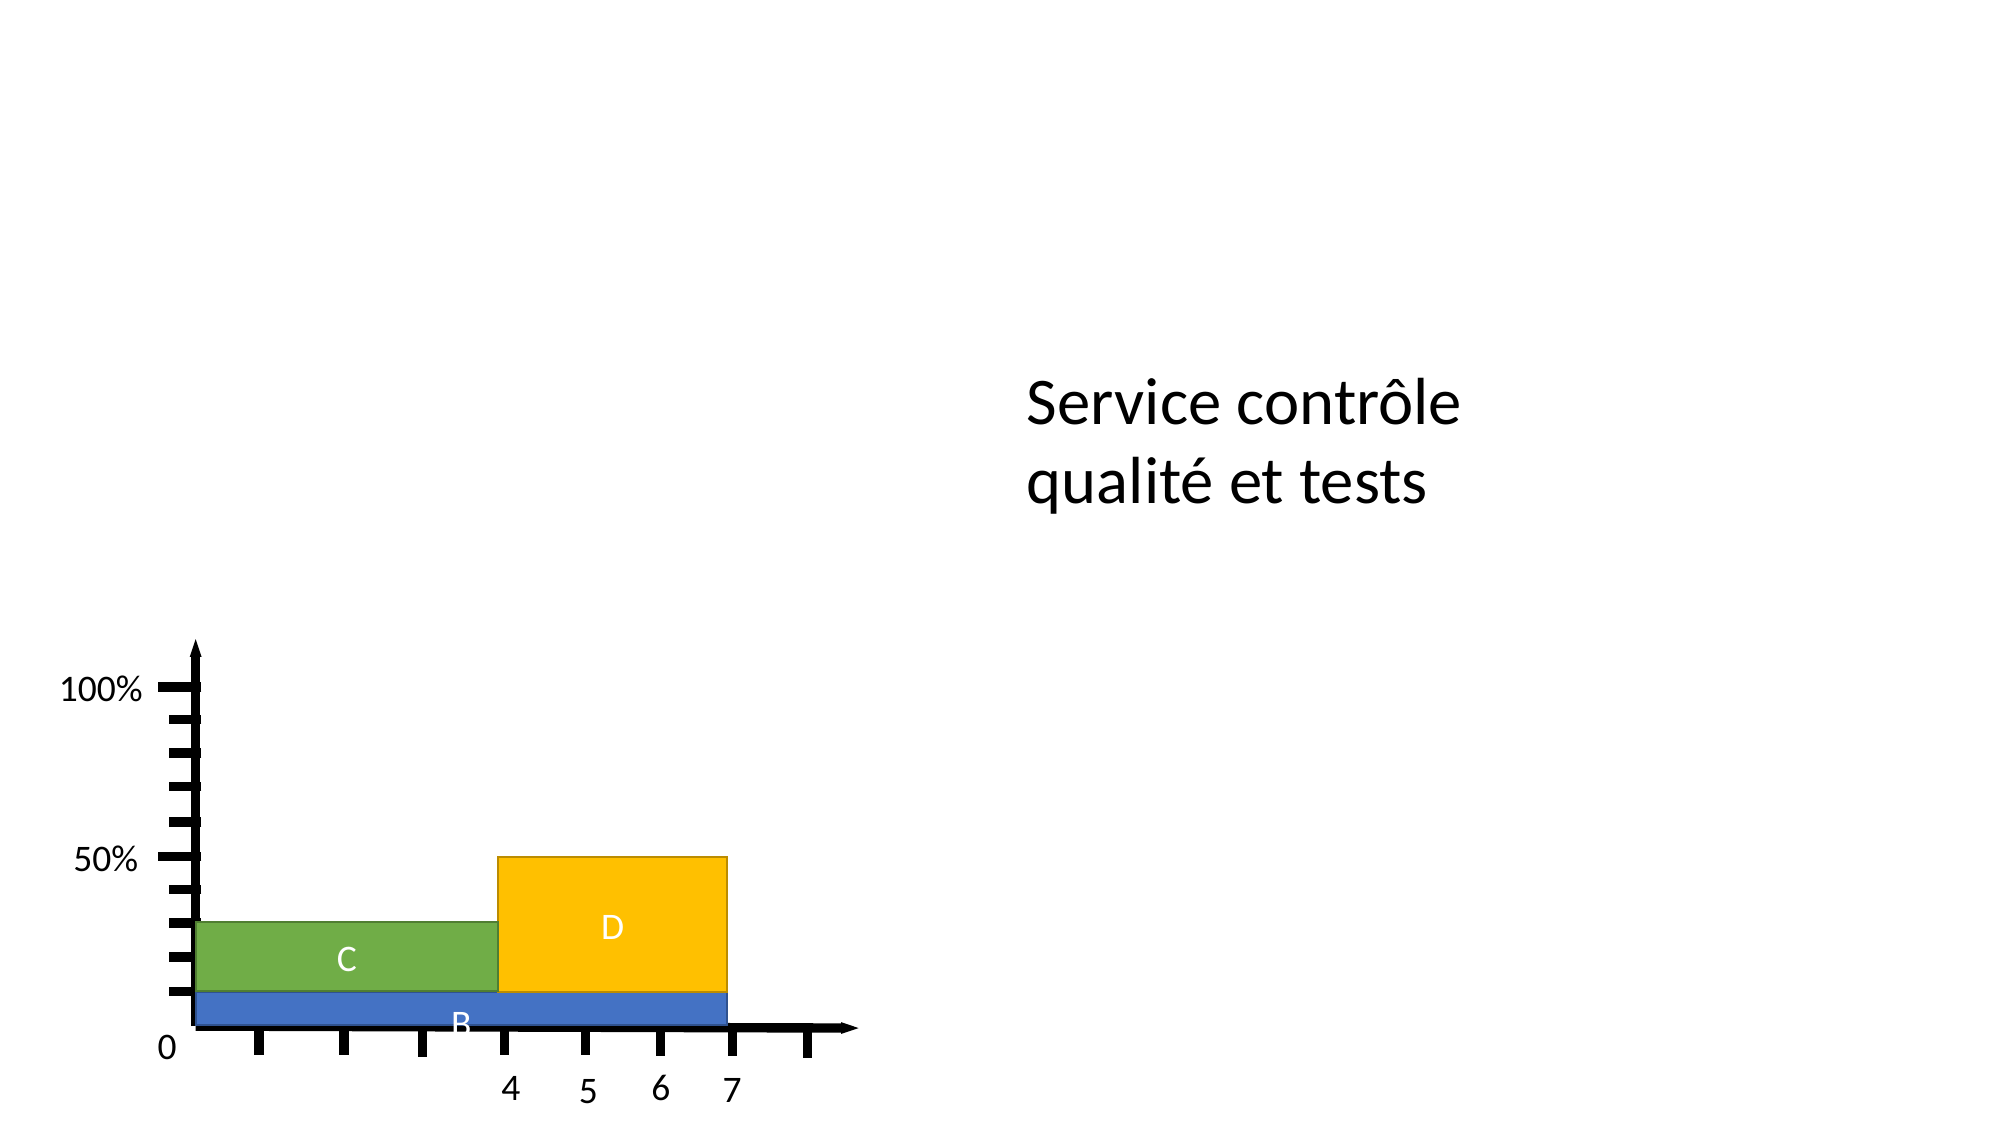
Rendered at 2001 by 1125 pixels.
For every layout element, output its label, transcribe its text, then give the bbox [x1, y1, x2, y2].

text_box 100% [43, 656, 164, 718]
text_box D [498, 857, 727, 992]
text_box 5 [563, 1058, 649, 1119]
text_box 50% [58, 826, 159, 888]
text_box 0 [142, 1014, 228, 1075]
text_box 7 [707, 1057, 753, 1119]
text_box B [196, 992, 727, 1025]
text_box 4 [486, 1055, 532, 1117]
text_box C [196, 922, 498, 991]
text_box Service contrôle qualité et tests [1011, 349, 1636, 527]
text_box B [457, 1015, 466, 1023]
text_box 6 [636, 1055, 682, 1117]
